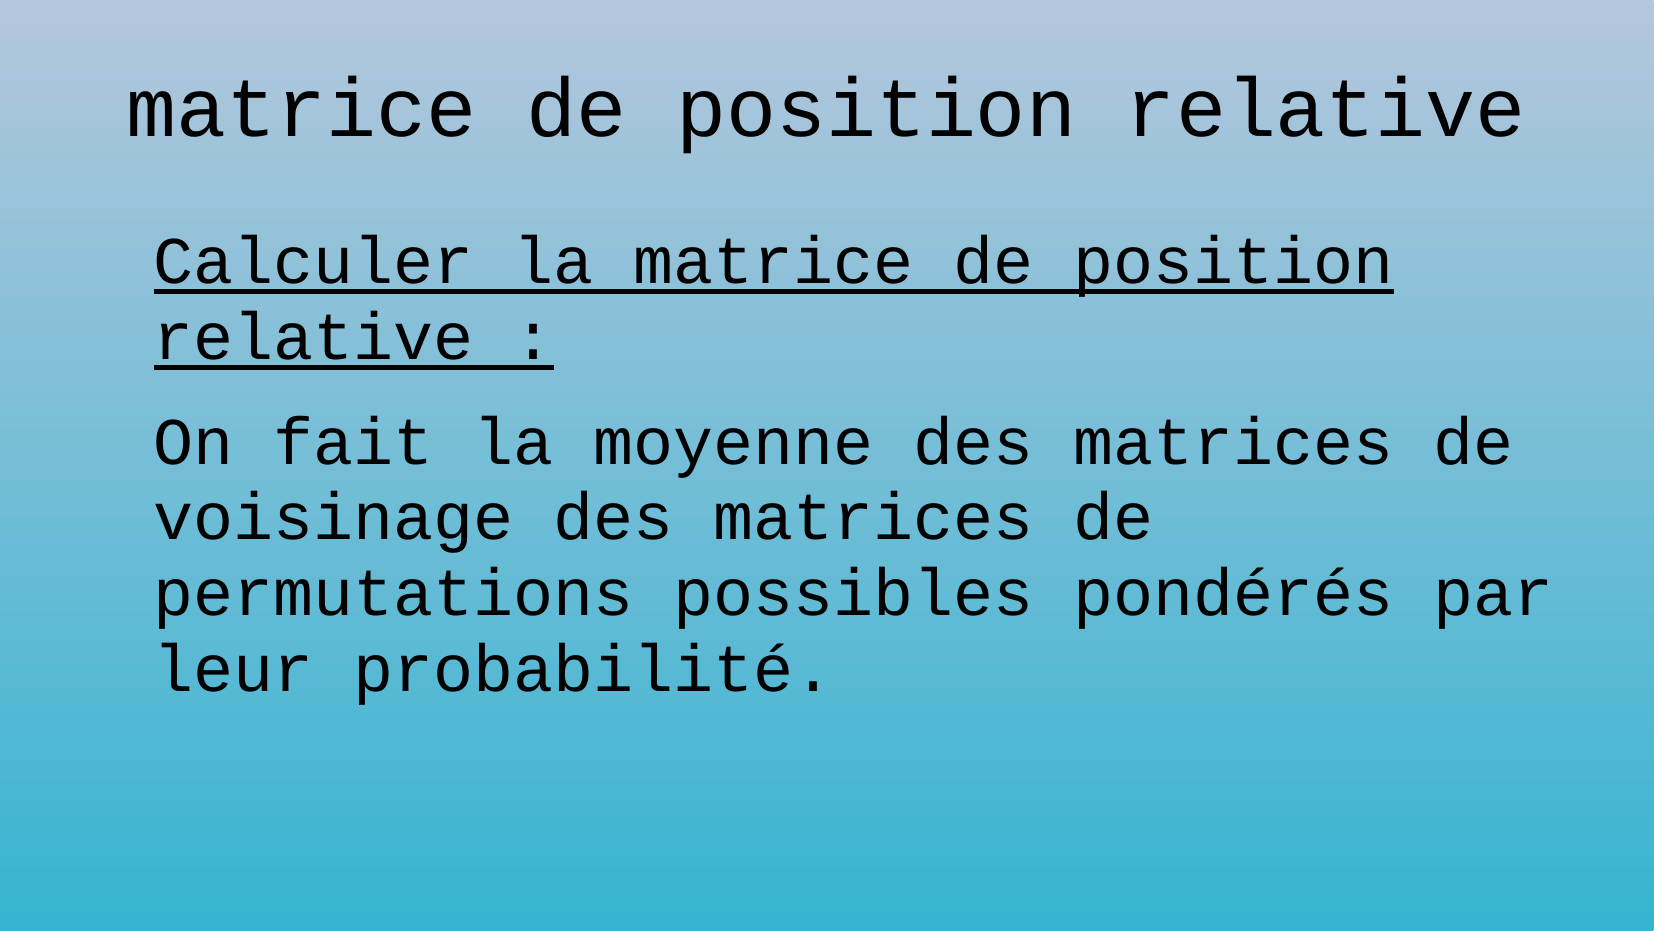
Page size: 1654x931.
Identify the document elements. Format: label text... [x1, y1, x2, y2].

title matrice de position relative [82, 37, 1571, 193]
list Calculer la matrice de position relative : On fait la moyenne des matrices de voisinage des matrices de permutations possibles pondérés par leur probabilité. [82, 228, 1571, 768]
